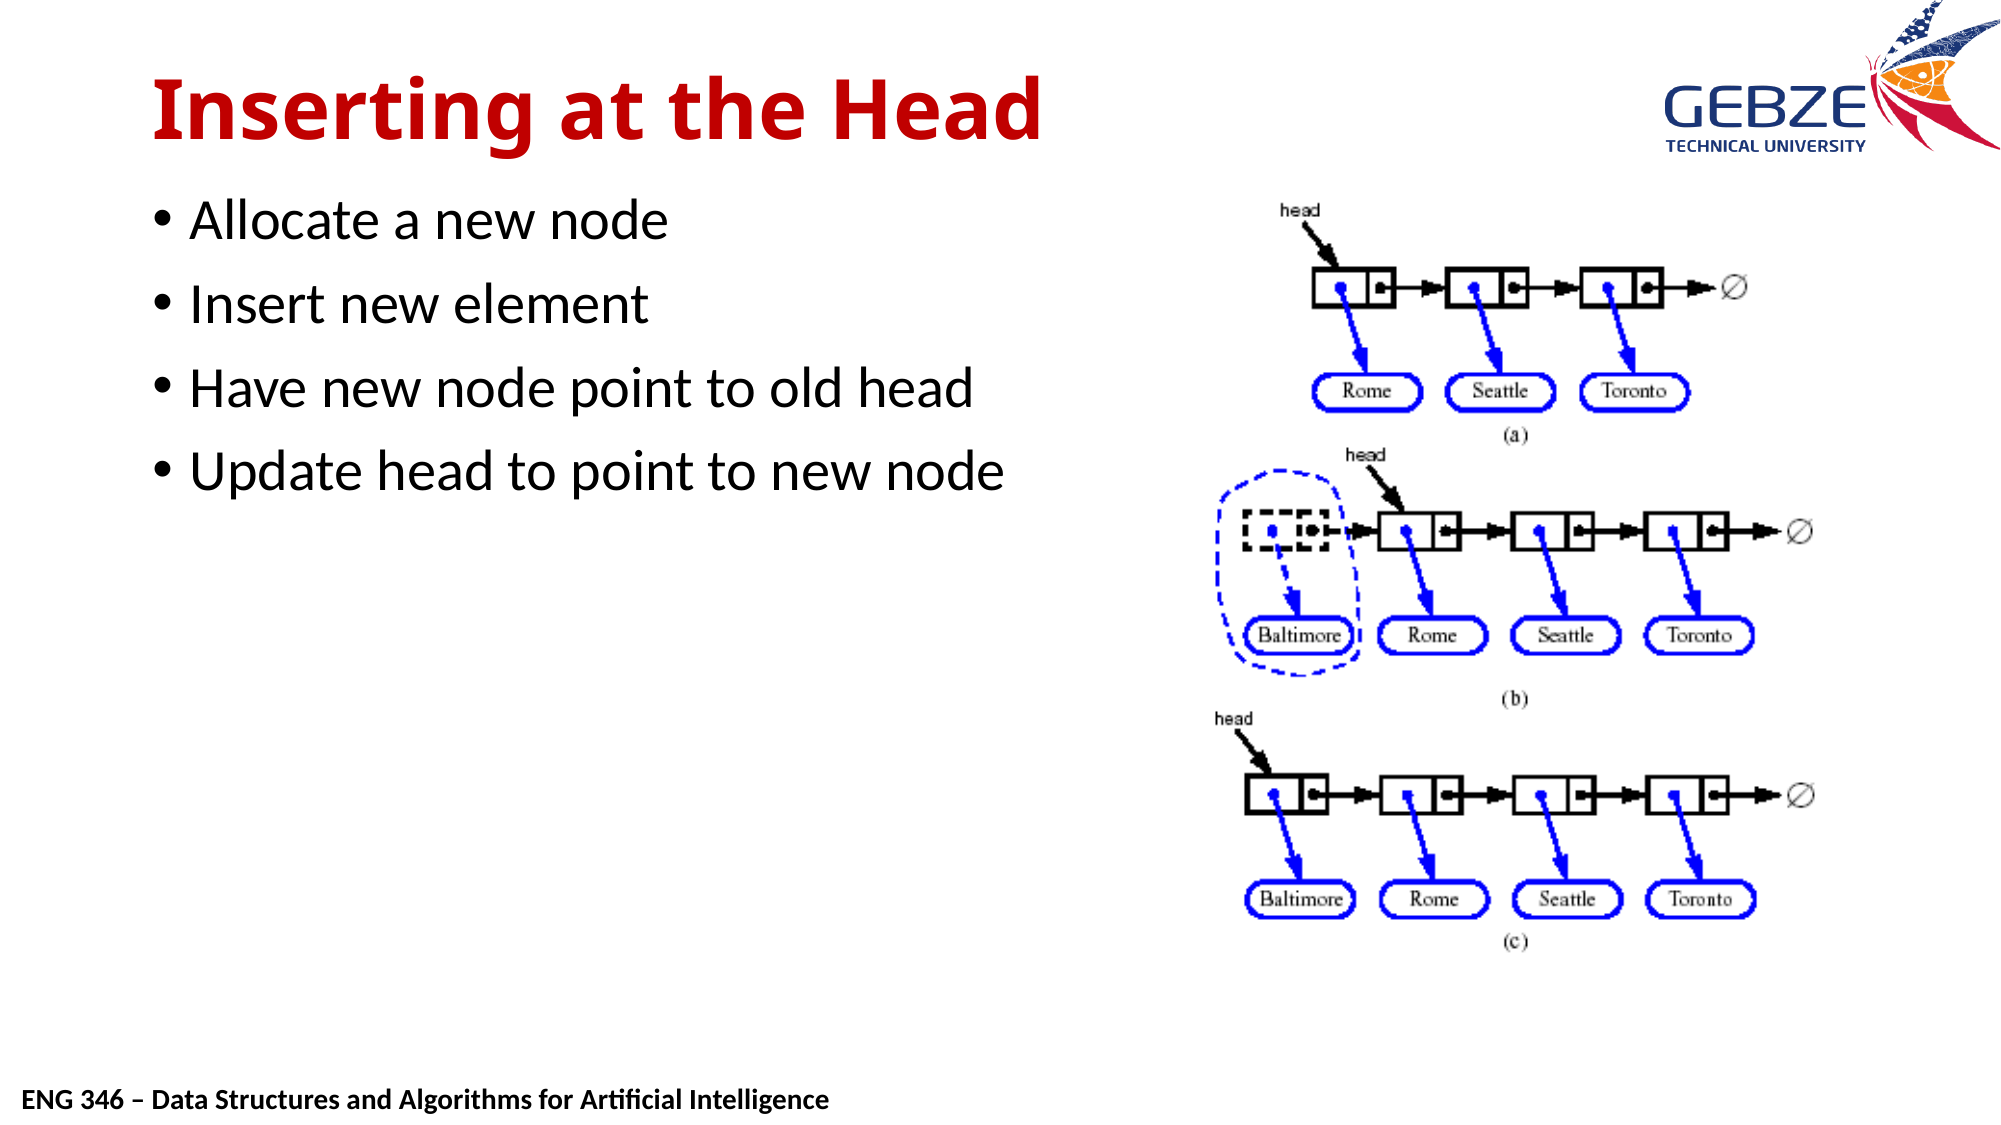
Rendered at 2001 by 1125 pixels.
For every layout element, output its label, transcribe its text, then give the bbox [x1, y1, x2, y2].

list Allocate a new node Insert new element Have new node point to old head Update head to point to new node [137, 181, 1076, 1014]
picture [1665, 0, 2001, 152]
picture [1164, 165, 1863, 968]
title Inserting at the Head [137, 59, 1863, 166]
